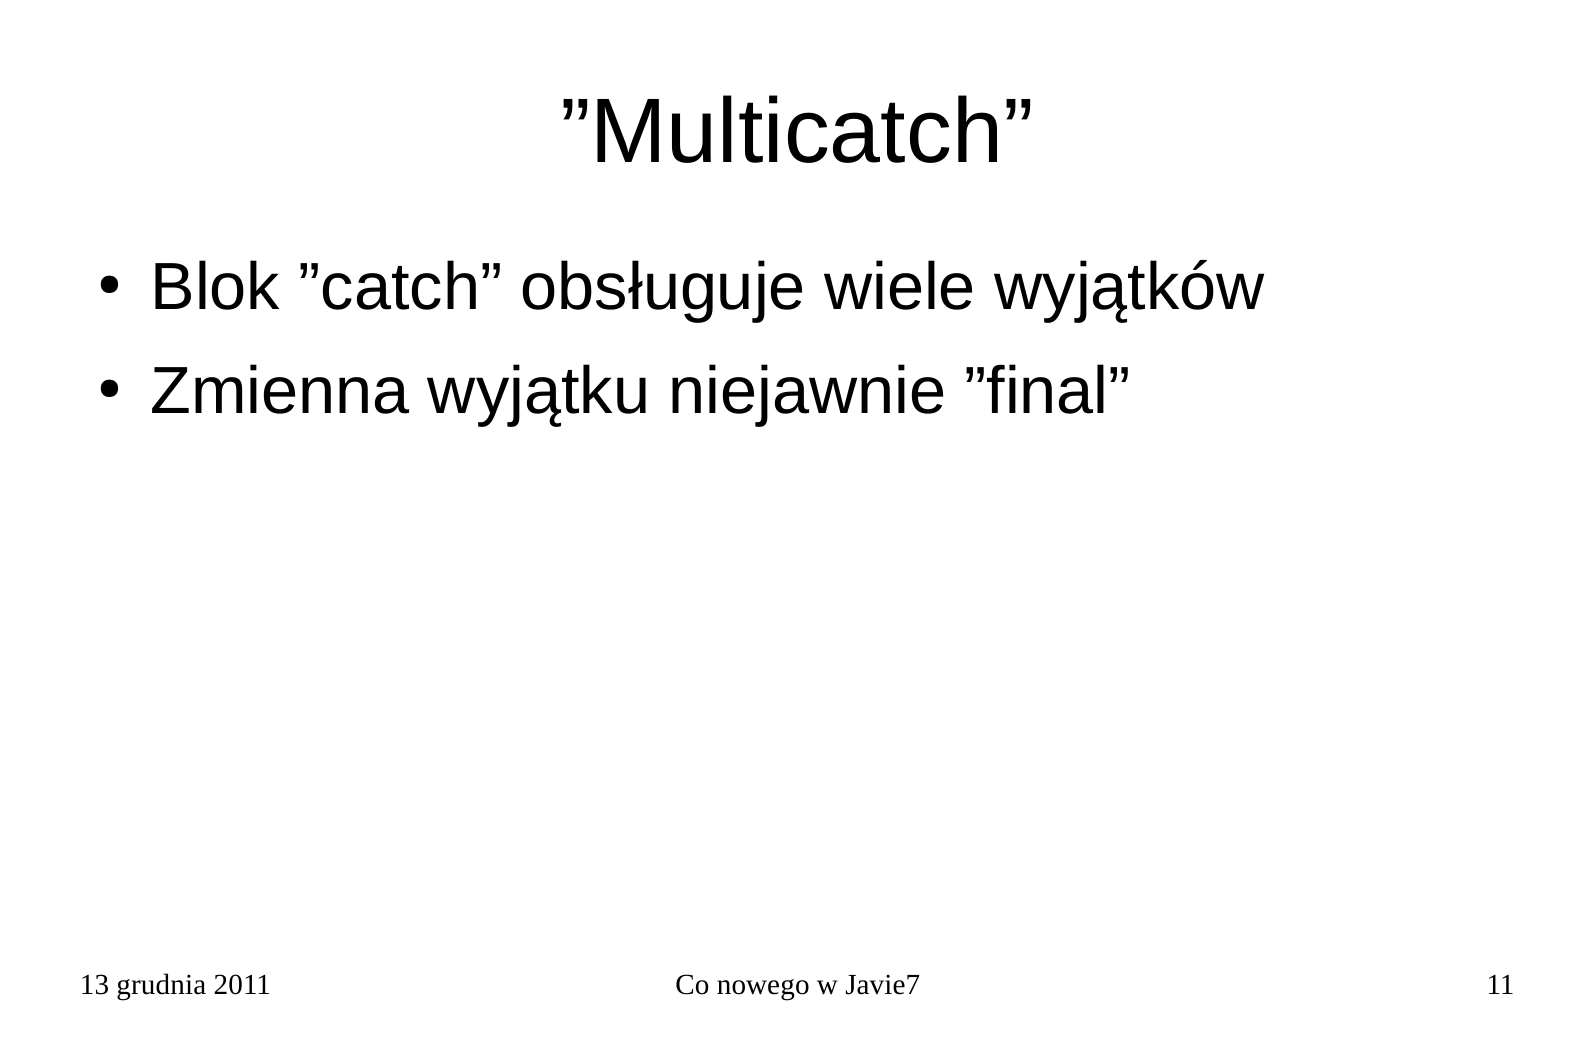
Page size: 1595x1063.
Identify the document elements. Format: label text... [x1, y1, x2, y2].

title ”Multicatch” [79, 42, 1515, 220]
list Blok ”catch” obsługuje wiele wyjątków Zmienna wyjątku niejawnie ”final” [79, 248, 1489, 721]
